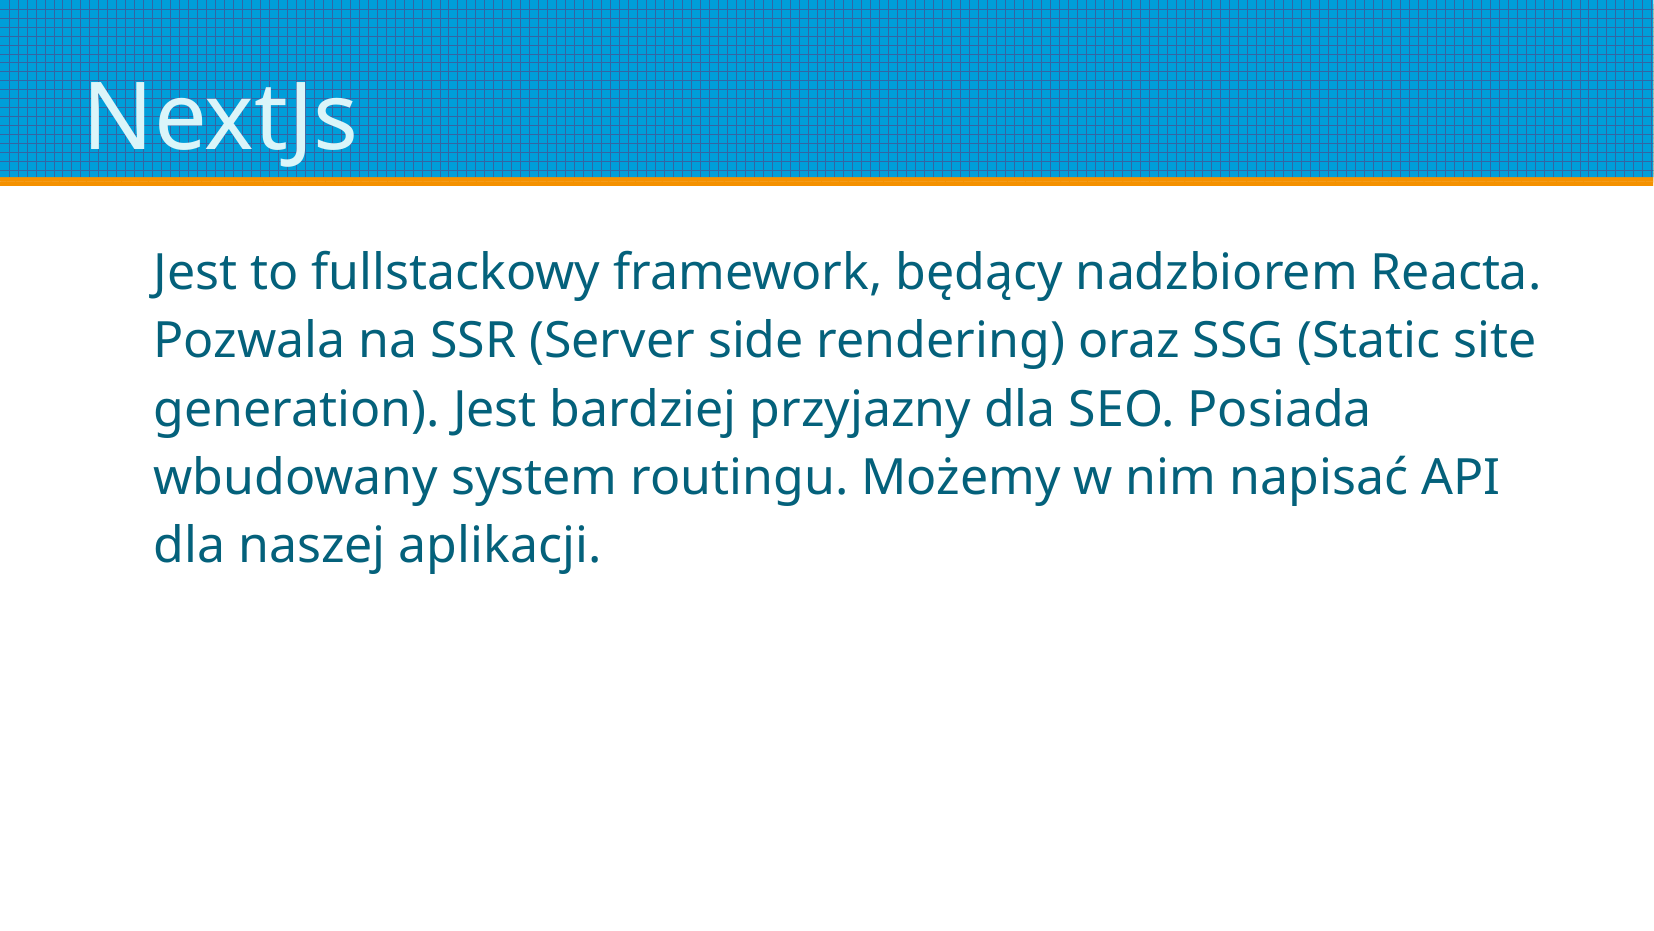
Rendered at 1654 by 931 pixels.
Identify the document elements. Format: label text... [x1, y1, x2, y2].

title NextJs [82, 14, 1571, 178]
list Jest to fullstackowy framework, będący nadzbiorem Reacta. Pozwala na SSR (Server side rendering) oraz SSG (Static site generation). Jest bardziej przyjazny dla SEO. Posiada wbudowany system routingu. Możemy w nim napisać API dla naszej aplikacji. [82, 236, 1571, 813]
